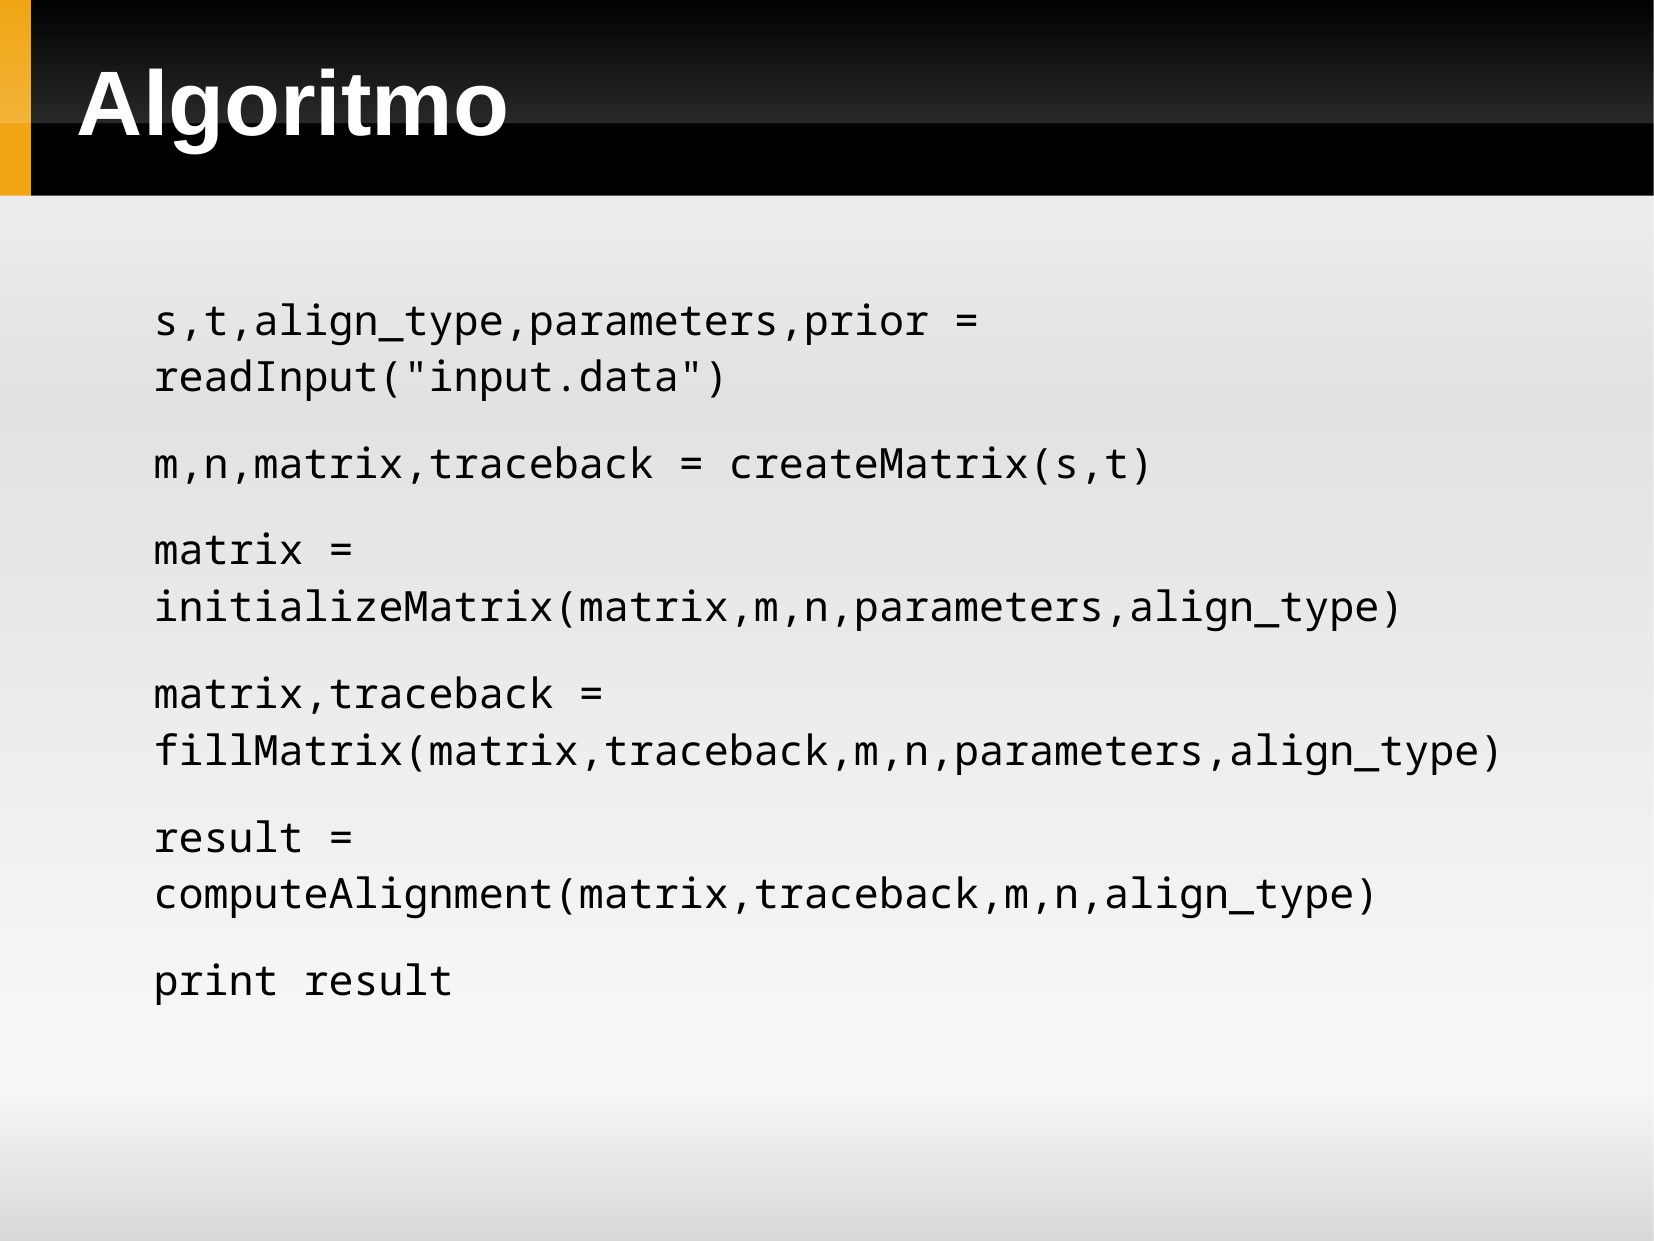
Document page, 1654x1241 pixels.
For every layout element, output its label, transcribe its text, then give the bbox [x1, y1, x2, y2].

list s,t,align_type,parameters,prior = readInput("input.data") m,n,matrix,traceback = createMatrix(s,t) matrix = initializeMatrix(matrix,m,n,parameters,align_type) matrix,traceback = fillMatrix(matrix,traceback,m,n,parameters,align_type) result = computeAlignment(matrix,traceback,m,n,align_type) print result [82, 290, 1571, 1094]
picture [0, 0, 1654, 1241]
title Algoritmo [76, 7, 1565, 200]
